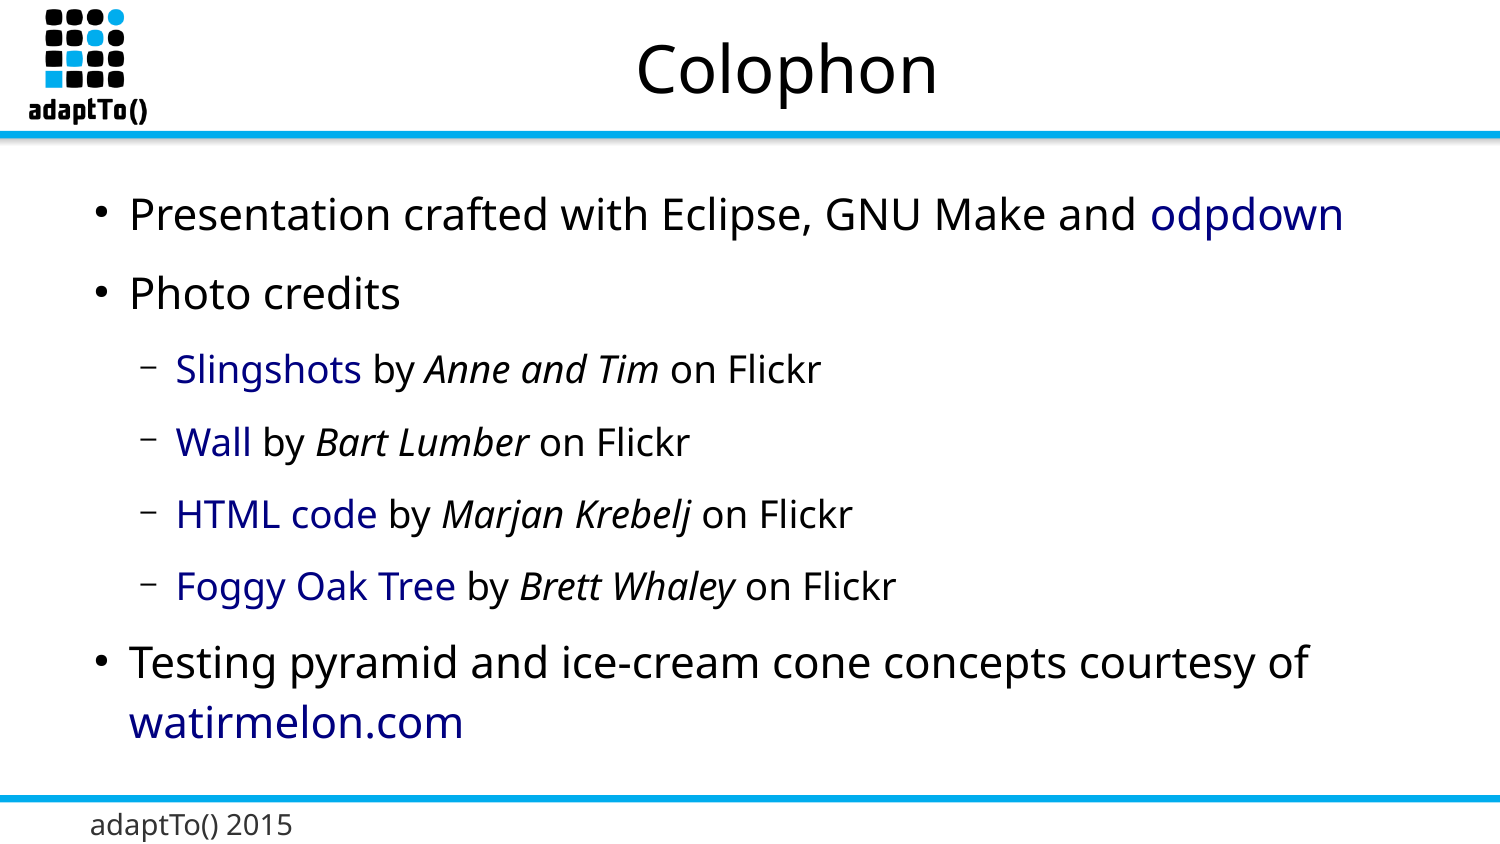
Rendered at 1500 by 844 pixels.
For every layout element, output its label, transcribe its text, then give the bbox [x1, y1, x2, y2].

list Presentation crafted with Eclipse, GNU Make and odpdown Photo credits Slingshots by Anne and Tim on Flickr Wall by Bart Lumber on Flickr HTML code by Marjan Krebelj on Flickr Foggy Oak Tree by Brett Whaley on Flickr Testing pyramid and ice-cream cone concepts courtesy of watirmelon.com [52, 183, 1447, 760]
picture [27, 6, 148, 126]
title Colophon [150, 15, 1425, 121]
